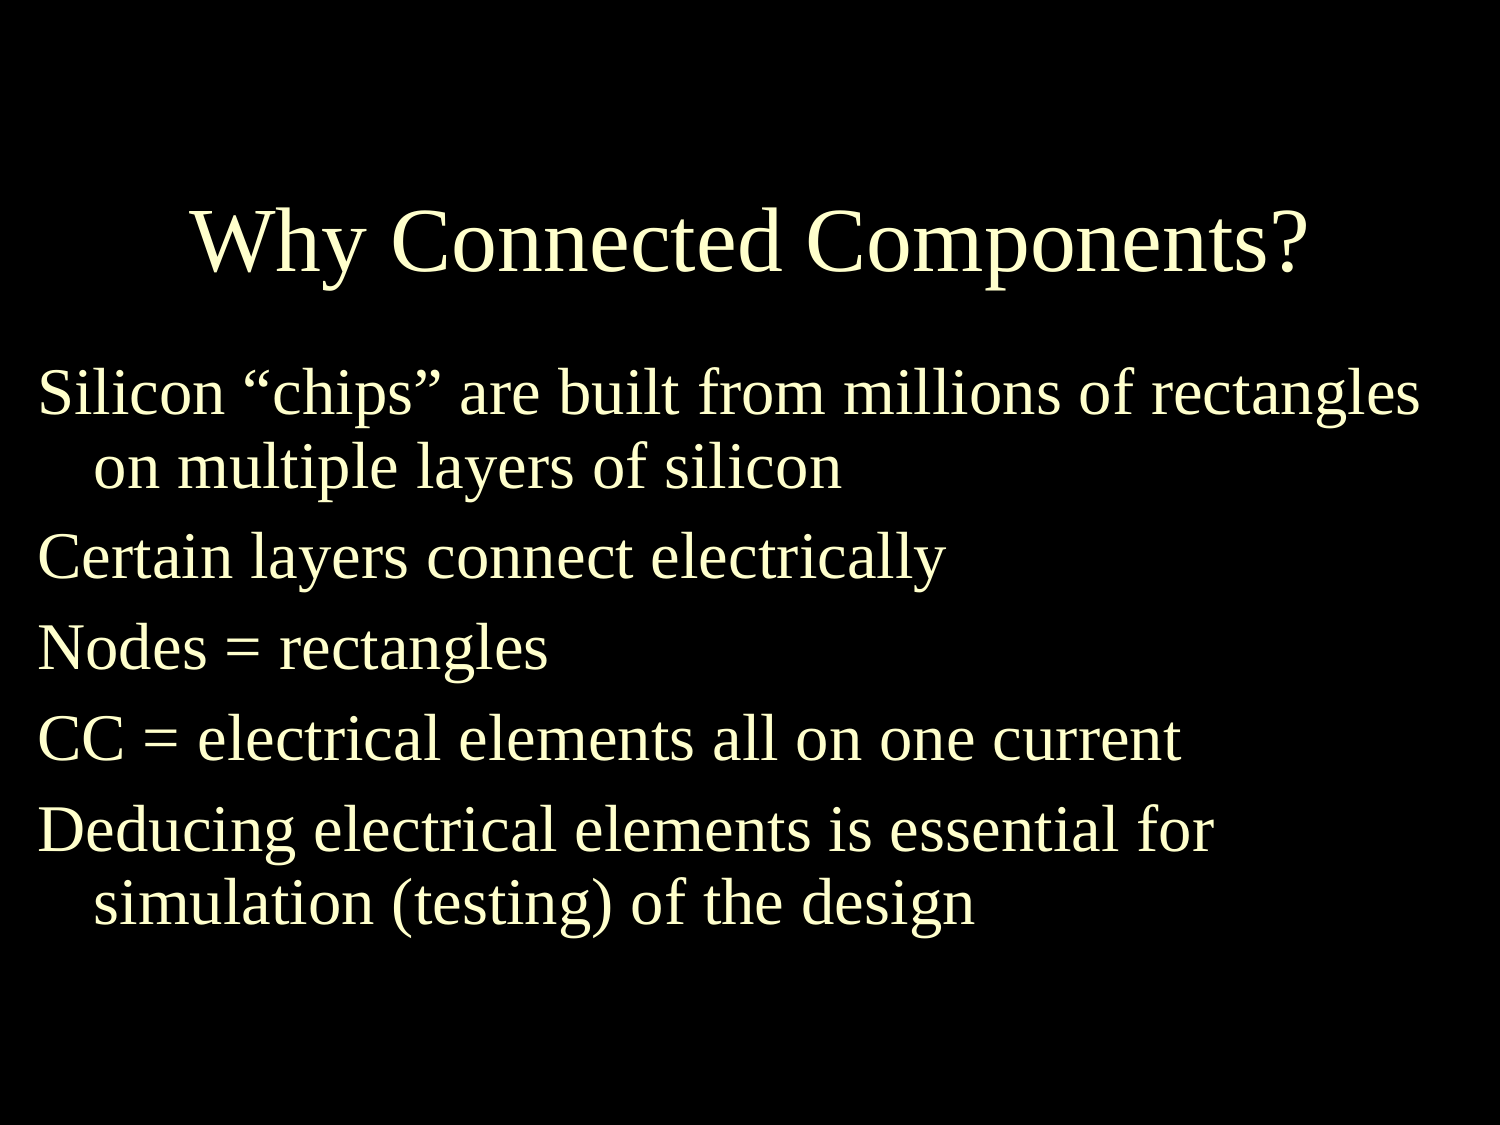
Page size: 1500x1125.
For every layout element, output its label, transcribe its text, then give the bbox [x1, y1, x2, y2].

list Silicon “chips” are built from millions of rectangles on multiple layers of silicon Certain layers connect electrically Nodes = rectangles CC = electrical elements all on one current Deducing electrical elements is essential for simulation (testing) of the design [22, 347, 1482, 1026]
title Why Connected Components? [22, 145, 1480, 336]
